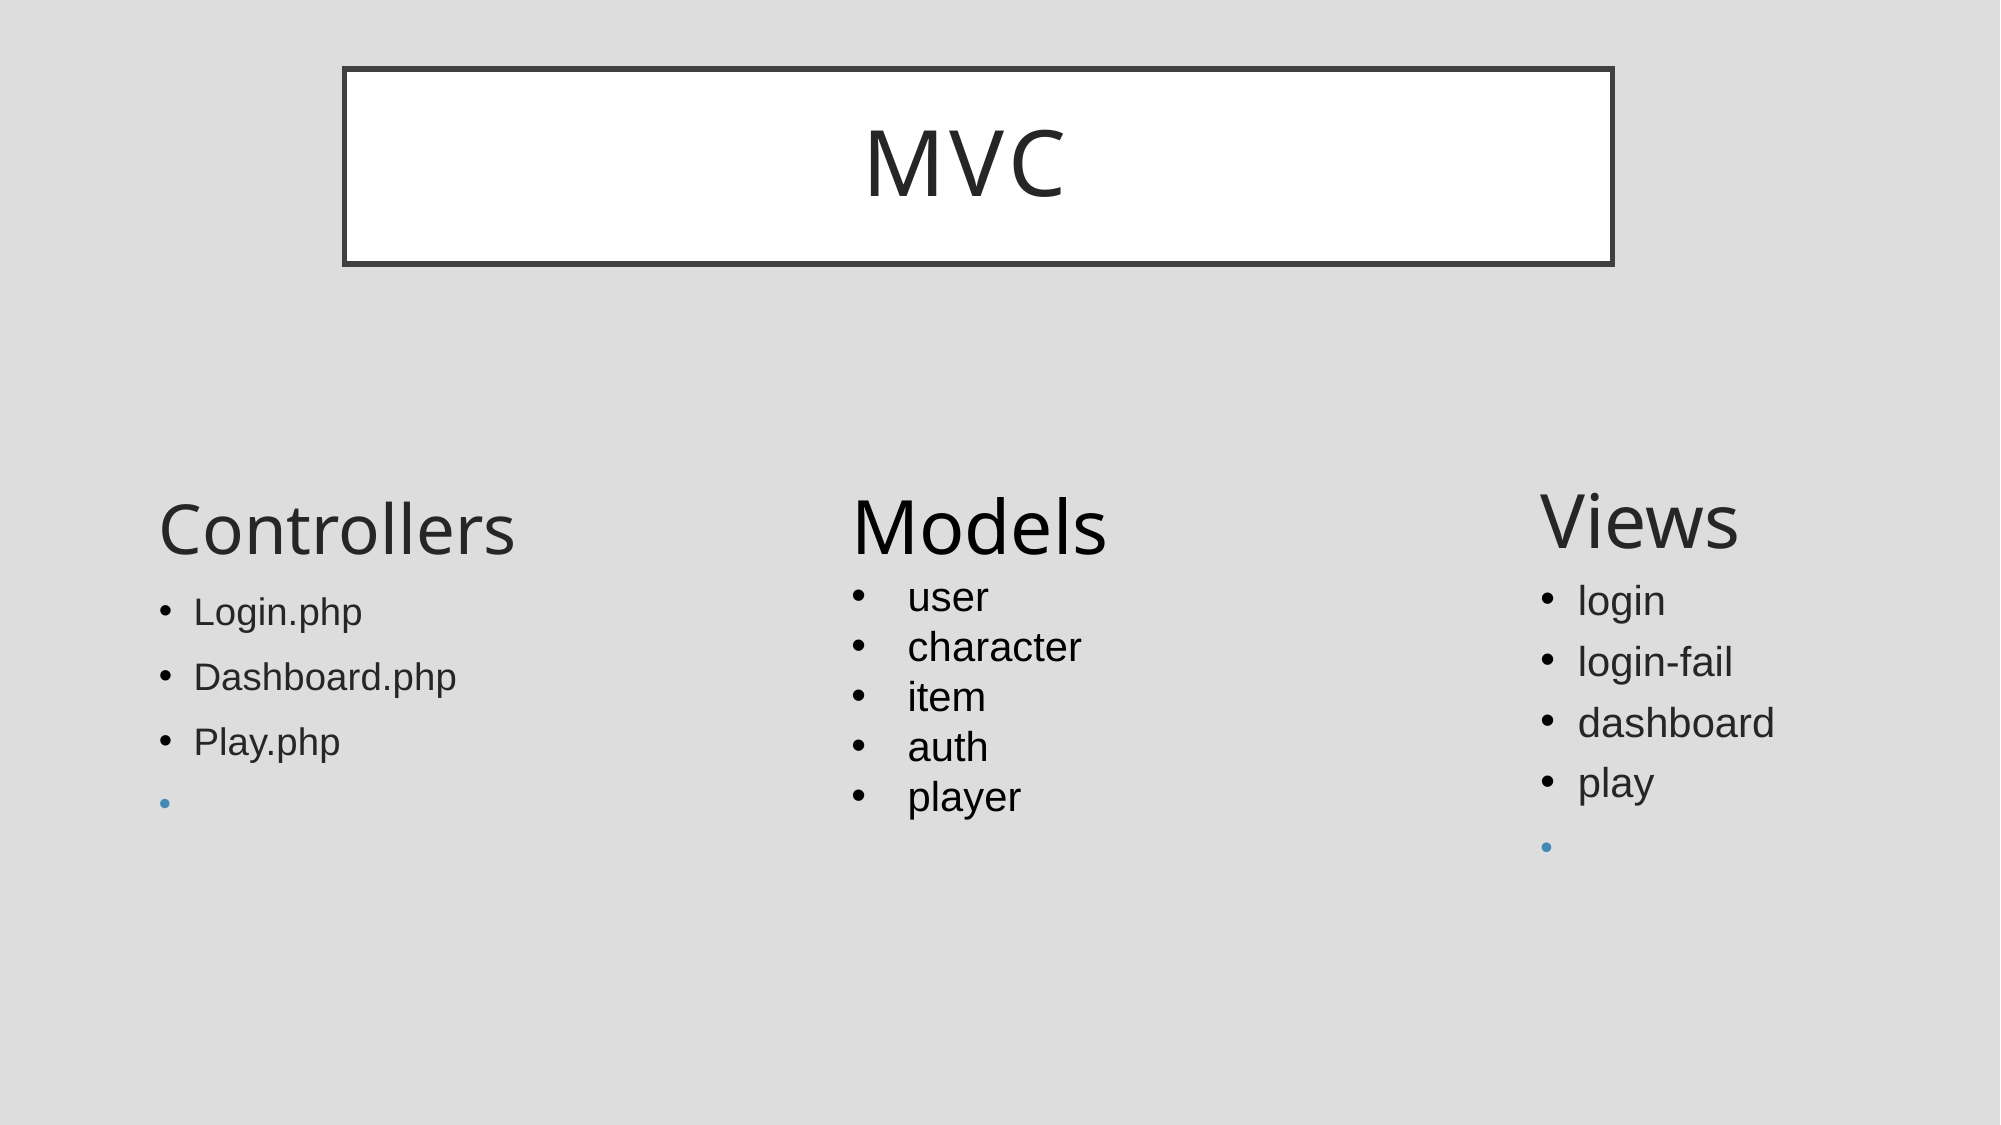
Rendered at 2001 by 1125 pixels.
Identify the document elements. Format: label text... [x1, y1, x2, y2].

text_box Views login login-fail dashboard play [1525, 483, 1857, 822]
title MVC [344, 69, 1613, 265]
text_box Models user character item auth player [836, 472, 1164, 832]
list Controllers Login.php Dashboard.php Play.php [143, 477, 546, 827]
